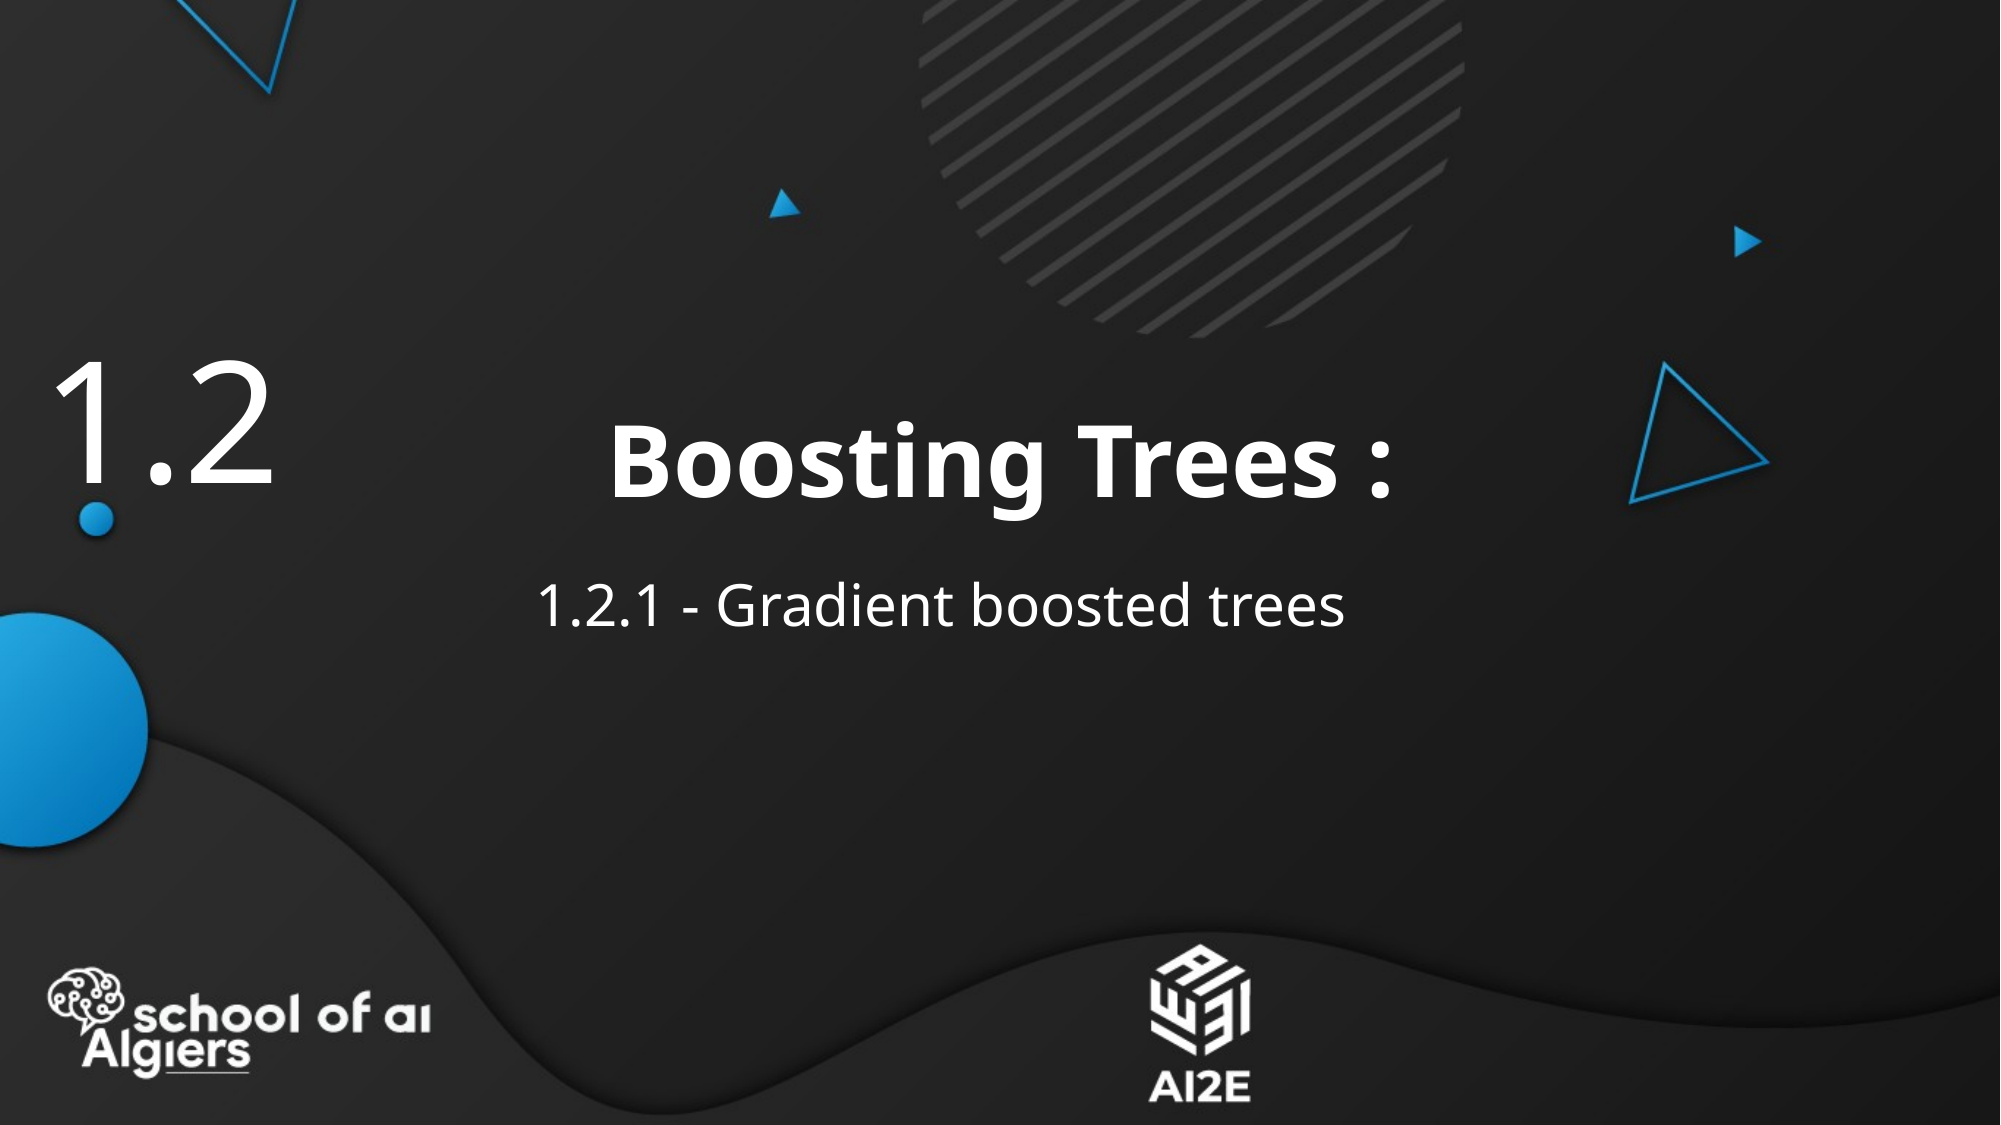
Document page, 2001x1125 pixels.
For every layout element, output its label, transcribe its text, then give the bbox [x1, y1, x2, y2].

picture [127, 693, 134, 703]
title Boosting Trees : [606, 382, 1588, 518]
subtitle 1.2.1 - Gradient boosted trees [535, 568, 1376, 647]
title 1.2 [41, 290, 566, 518]
picture [0, 0, 2000, 1125]
